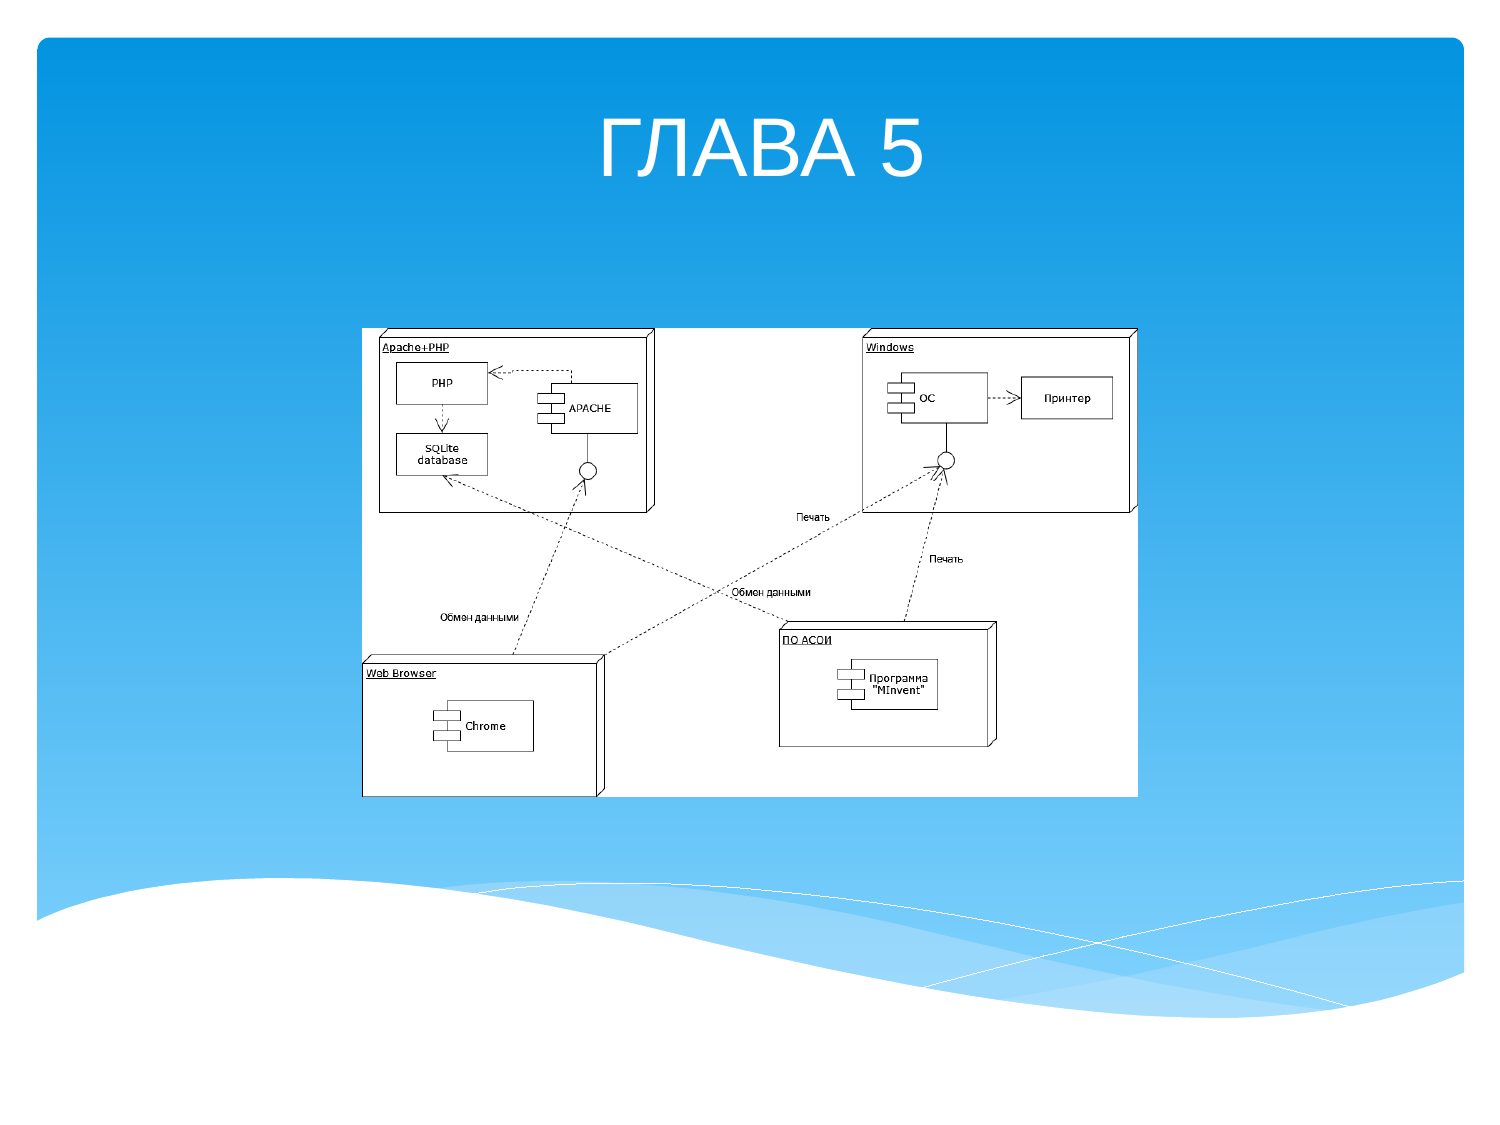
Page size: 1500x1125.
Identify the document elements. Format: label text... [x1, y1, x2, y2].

picture [362, 328, 1138, 797]
title ГЛАВА 5 [123, 78, 1399, 202]
